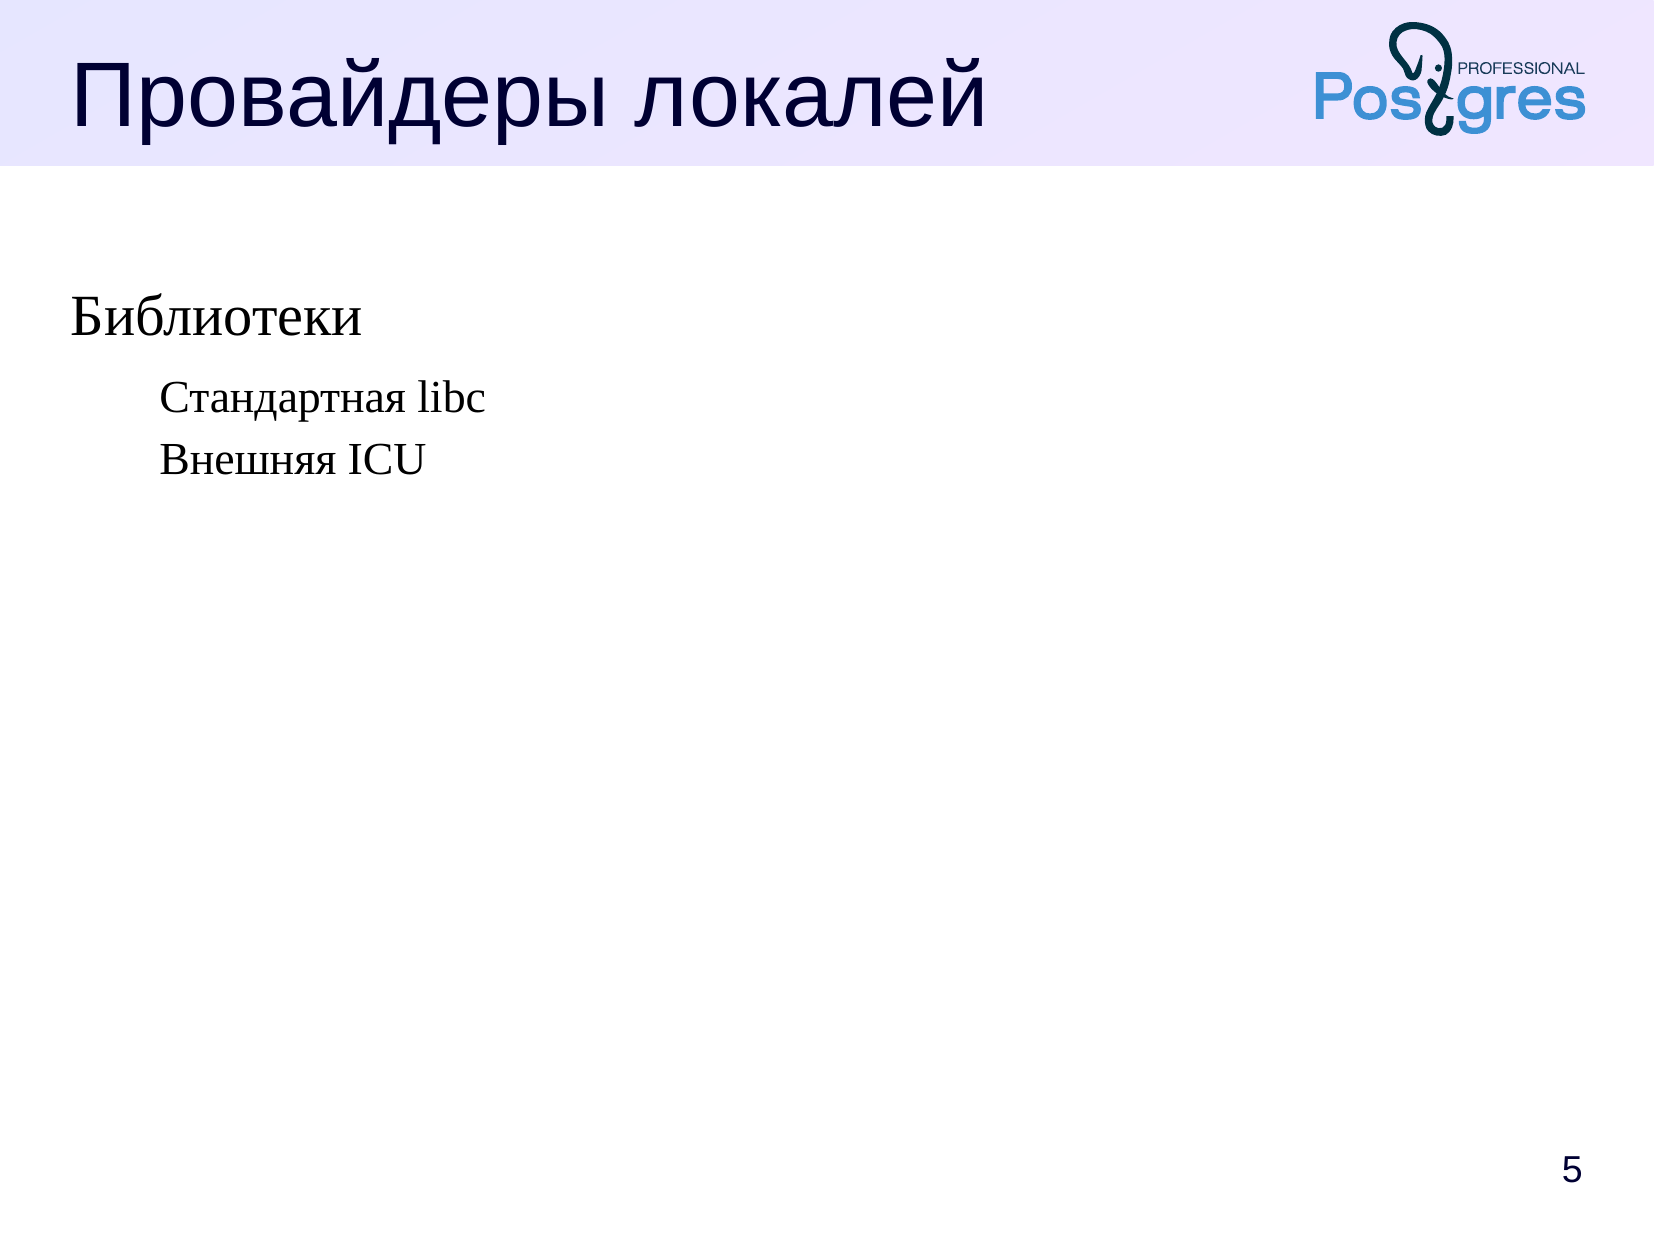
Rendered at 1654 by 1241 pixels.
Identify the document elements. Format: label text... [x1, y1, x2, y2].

title Провайдеры локалей [70, 43, 1241, 147]
list Библиотеки Стандартная libc Внешняя ICU [70, 283, 1583, 1134]
